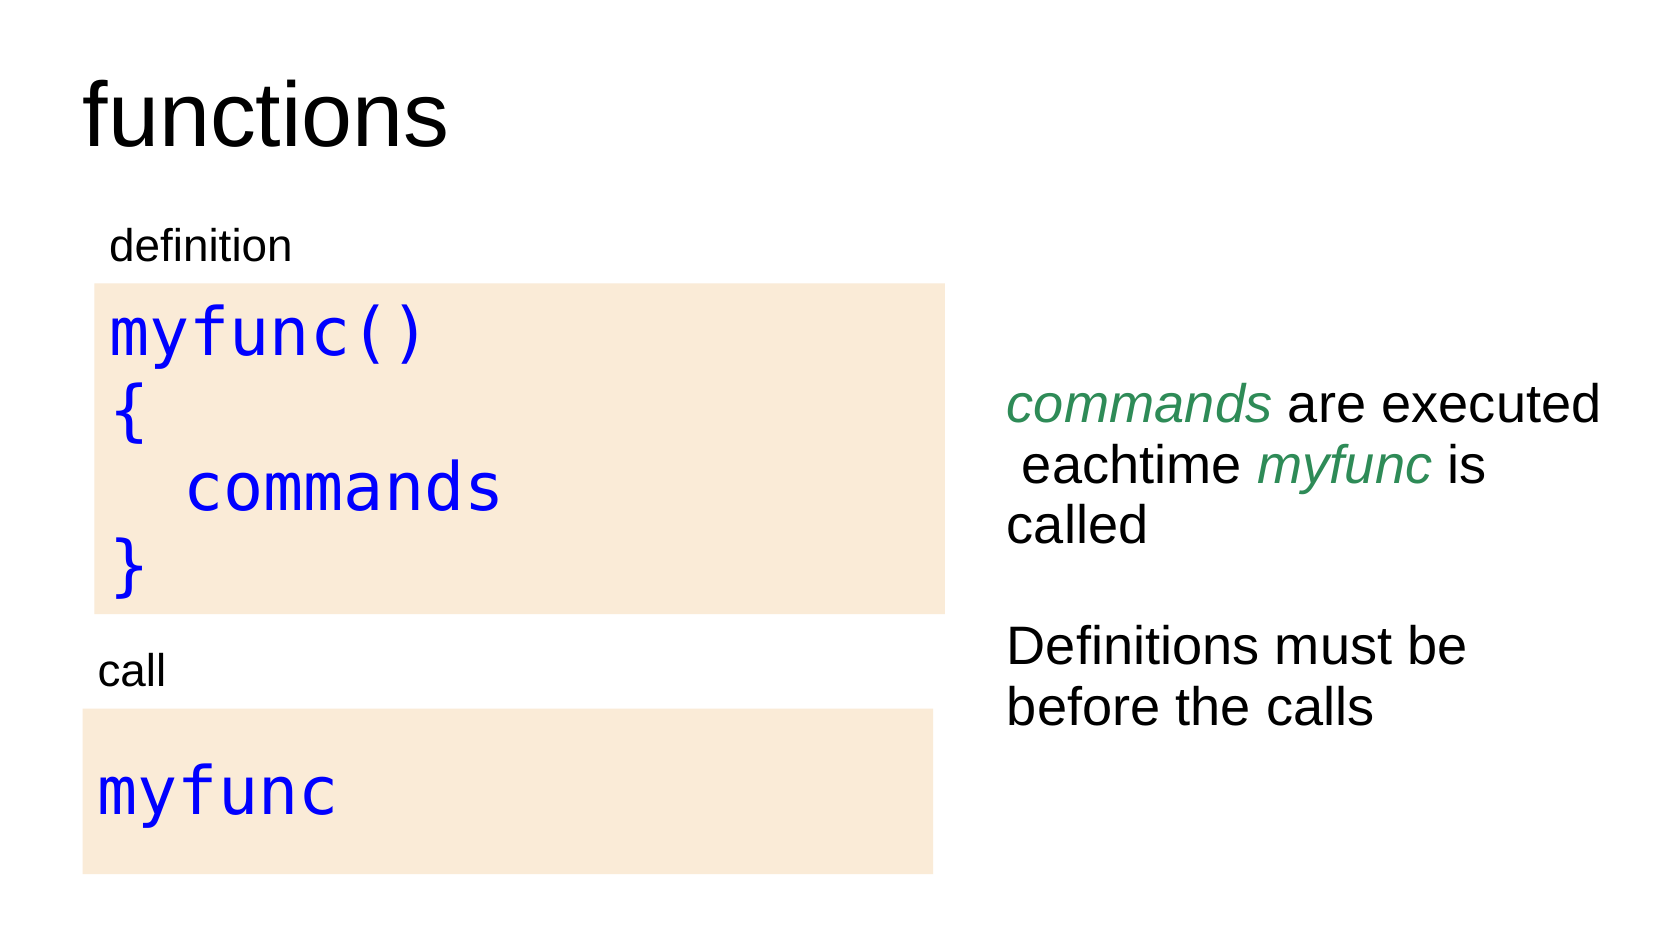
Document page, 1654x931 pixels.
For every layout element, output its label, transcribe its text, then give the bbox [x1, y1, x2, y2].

text_box commands are executed eachtime myfunc is called Definitions must be before the calls [992, 366, 1619, 745]
text_box myfunc [82, 708, 934, 875]
text_box call [82, 637, 615, 704]
text_box myfunc() { commands } [94, 283, 945, 615]
text_box definition [94, 212, 626, 279]
title functions [82, 37, 1571, 193]
